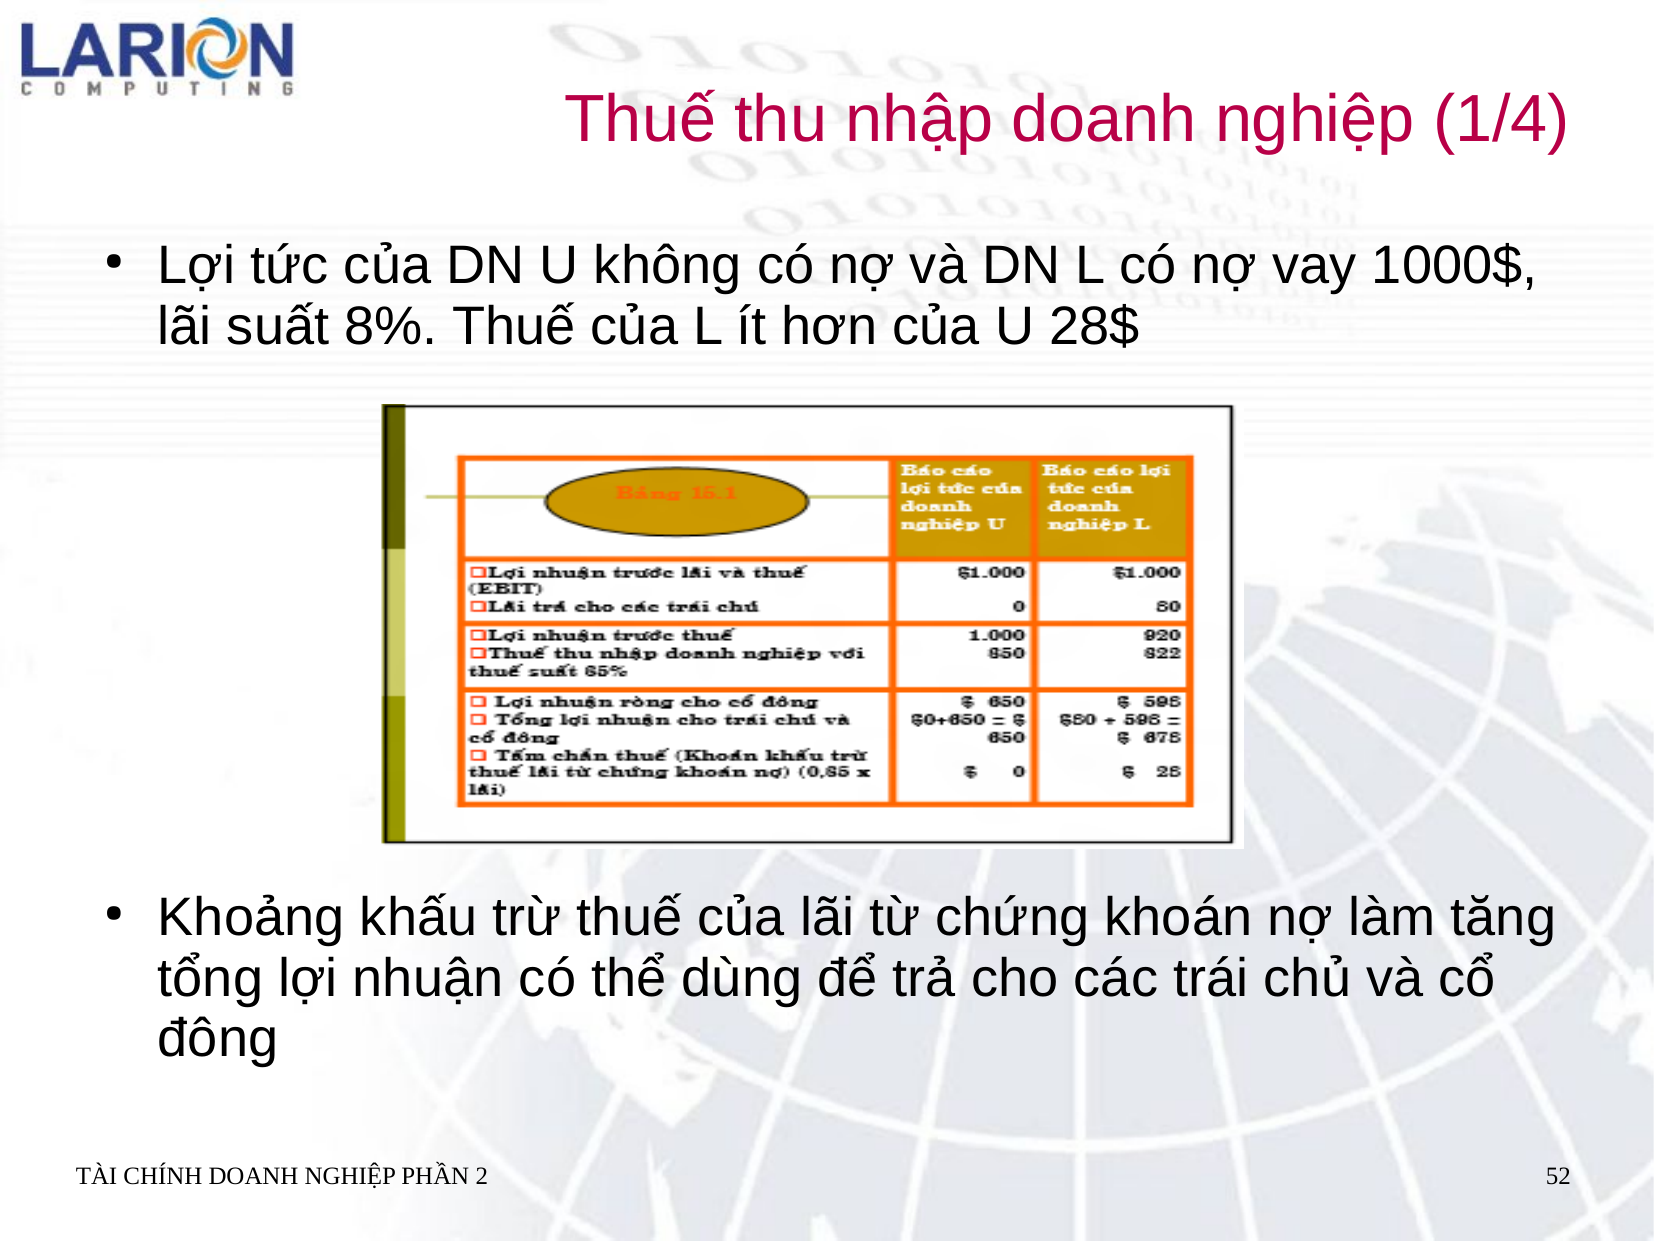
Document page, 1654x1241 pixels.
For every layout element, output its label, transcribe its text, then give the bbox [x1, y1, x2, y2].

title Thuế thu nhập doanh nghiệp (1/4) [300, 49, 1571, 188]
list Lợi tức của DN U không có nợ và DN L có nợ vay 1000$, lãi suất 8%. Thuế của L ít hơn của U 28$ Khoảng khấu trừ thuế của lãi từ chứng khoán nợ làm tăng tổng lợi nhuận có thể dùng để trả cho các trái chủ và cổ đông [86, 234, 1576, 1144]
picture [0, 0, 1654, 1241]
